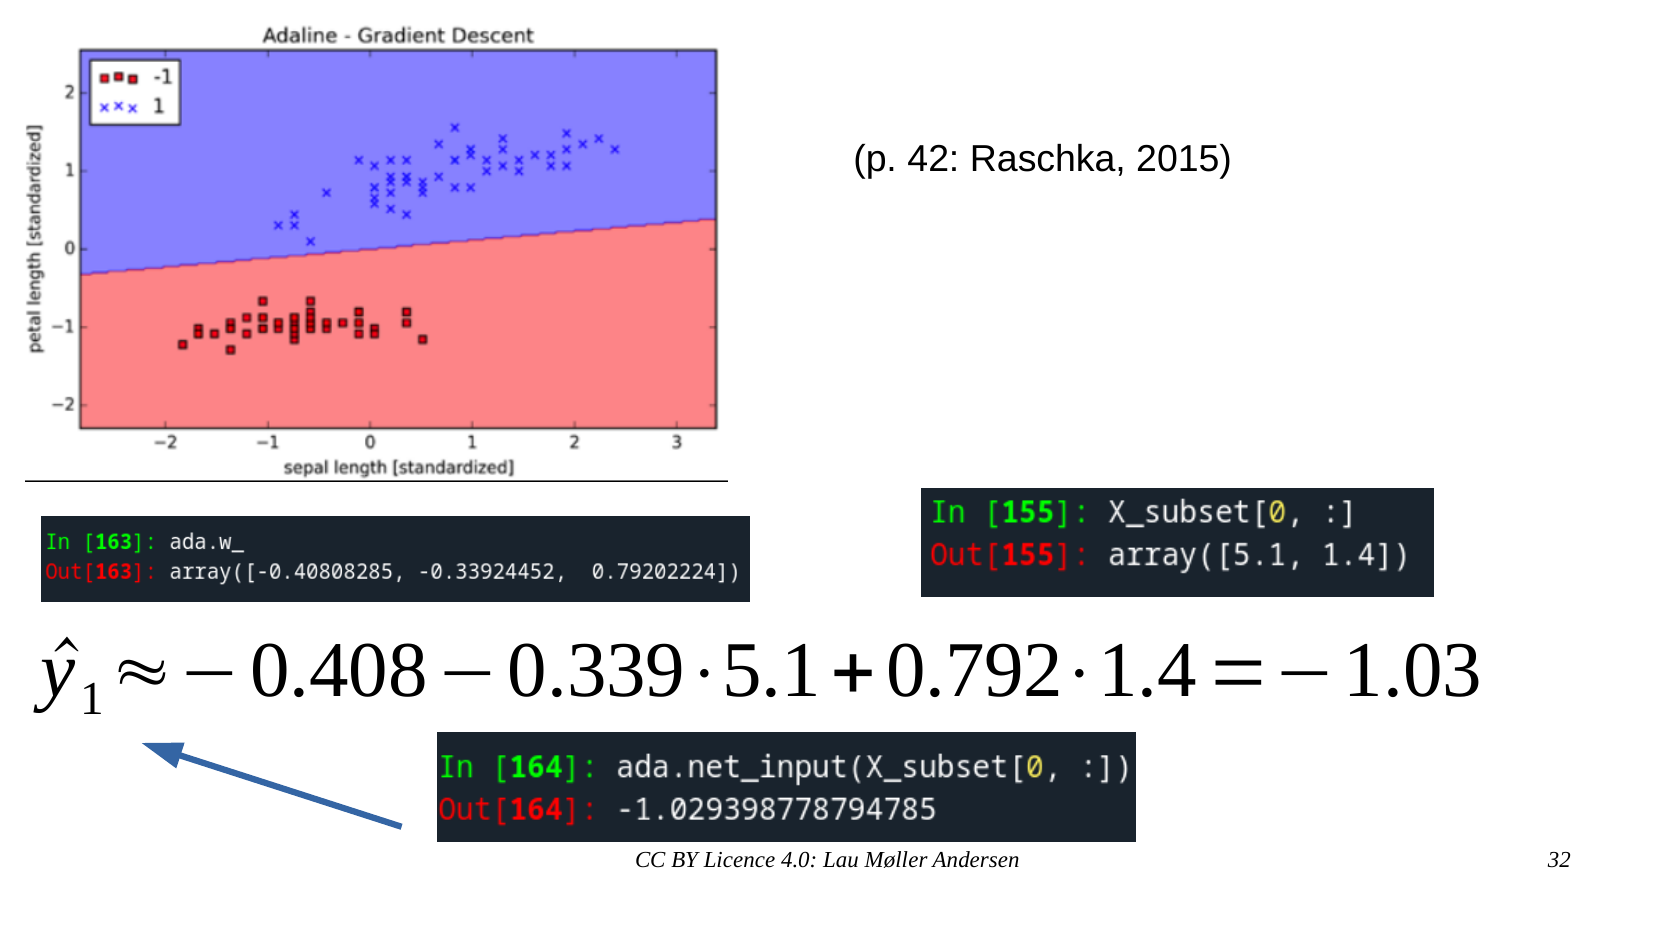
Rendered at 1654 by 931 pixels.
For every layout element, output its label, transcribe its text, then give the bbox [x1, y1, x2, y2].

picture [25, 23, 728, 482]
chart [23, 625, 1490, 726]
text_box (p. 42: Raschka, 2015) [838, 129, 1411, 229]
picture [921, 488, 1434, 597]
picture [41, 516, 750, 602]
picture [437, 732, 1136, 842]
